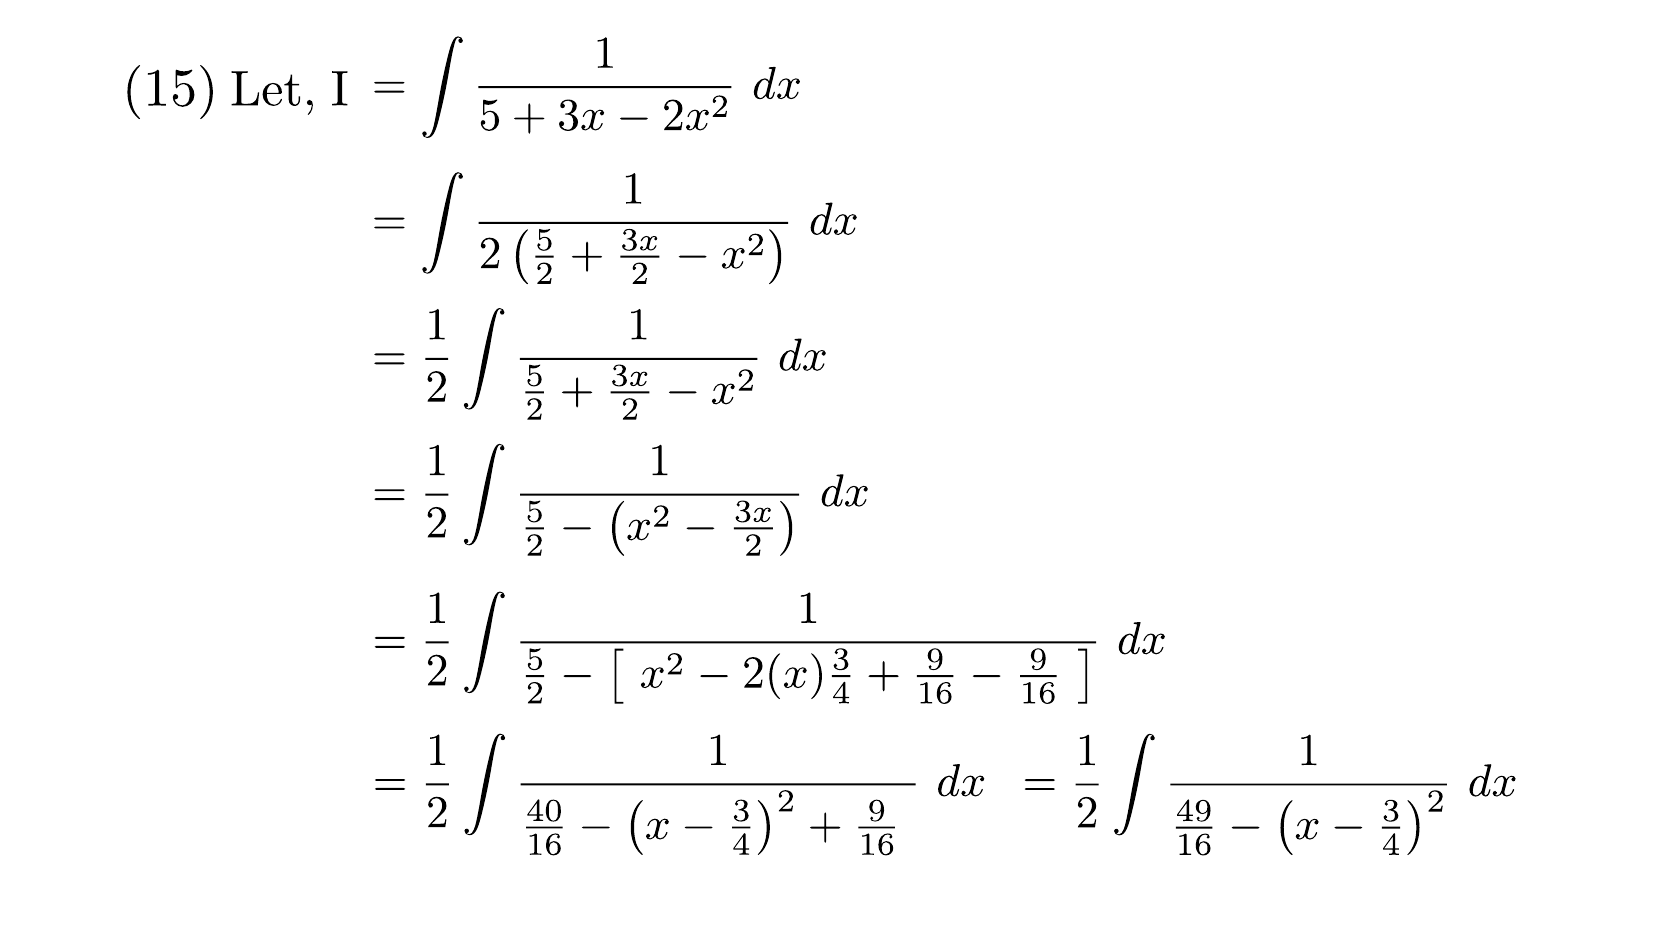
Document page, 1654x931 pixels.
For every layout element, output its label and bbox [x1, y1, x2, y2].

text_box [124, 65, 213, 120]
text_box [374, 733, 985, 856]
text_box [373, 308, 826, 420]
text_box [332, 71, 348, 106]
text_box [373, 443, 868, 556]
title [47, 36, 1607, 898]
text_box [1024, 733, 1516, 856]
text_box [374, 591, 1165, 704]
text_box [231, 71, 313, 115]
text_box [373, 36, 800, 138]
text_box [373, 172, 857, 285]
